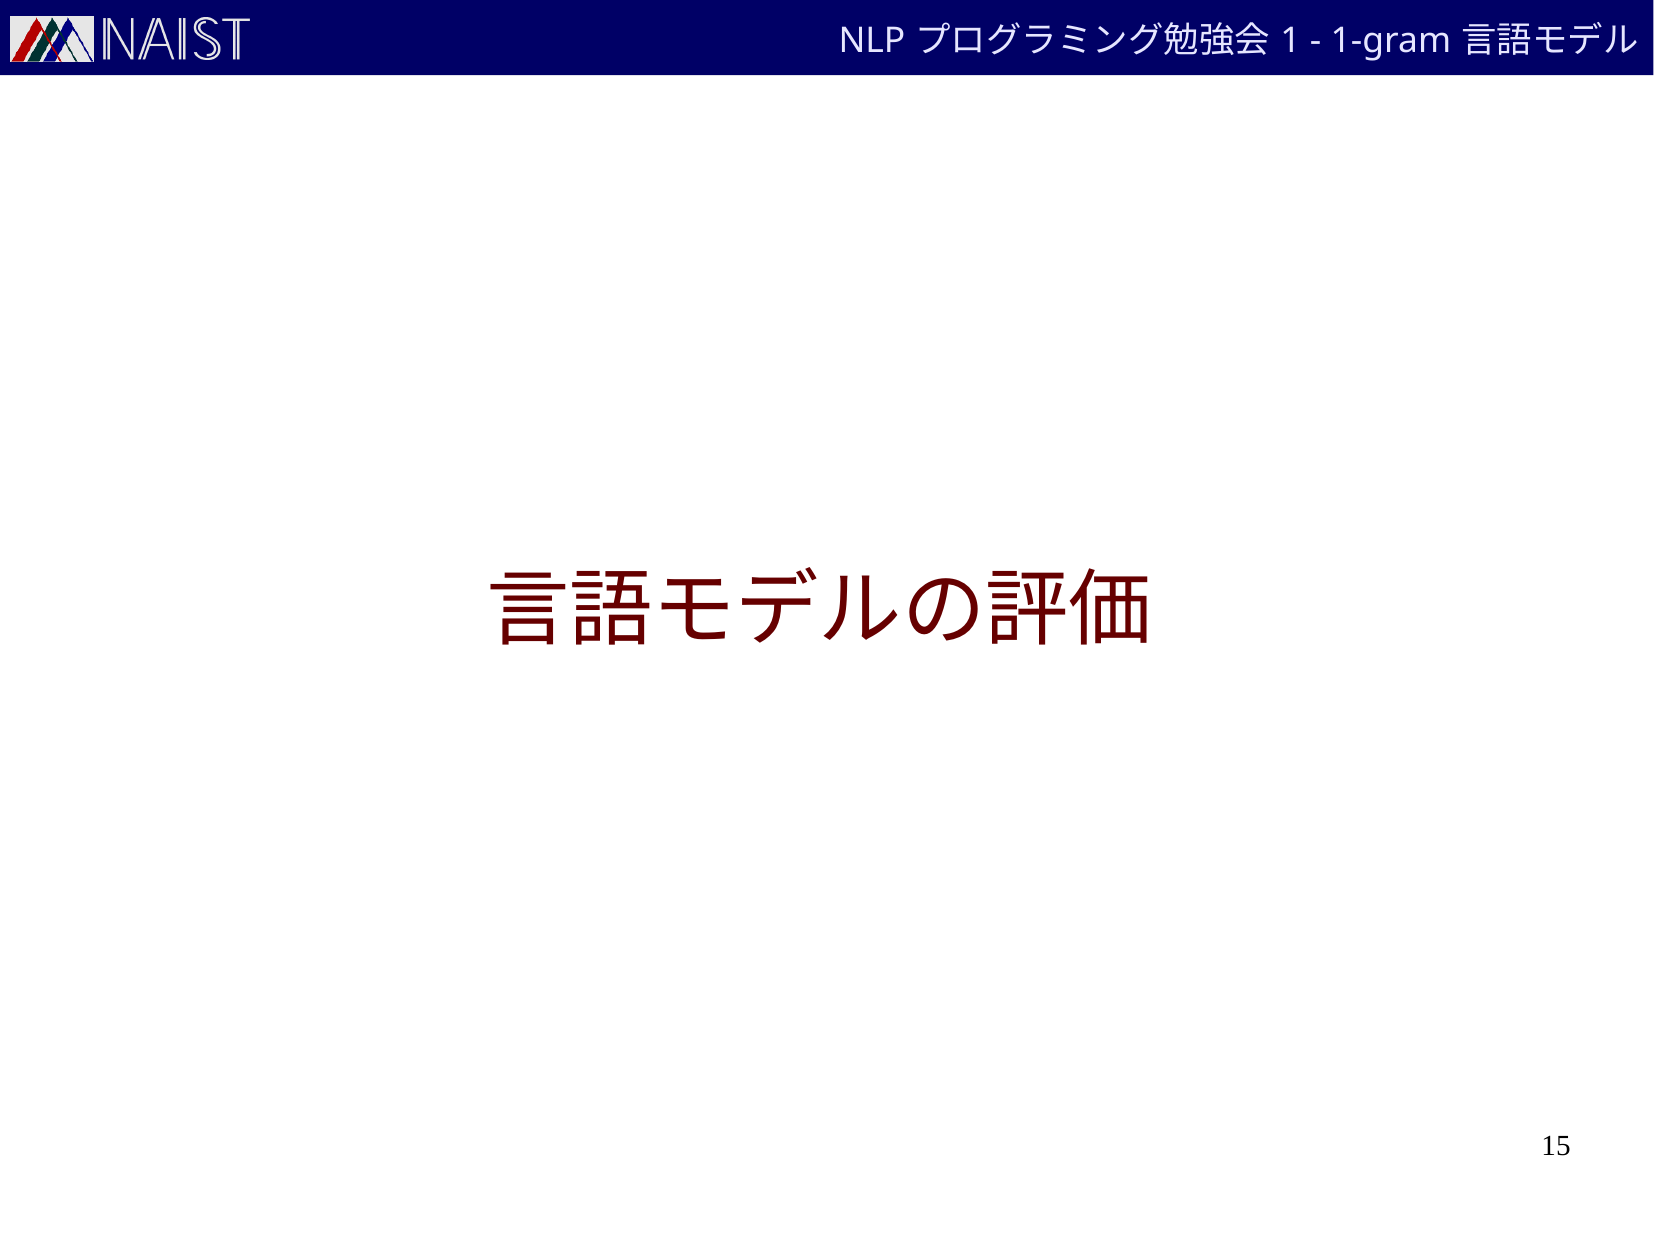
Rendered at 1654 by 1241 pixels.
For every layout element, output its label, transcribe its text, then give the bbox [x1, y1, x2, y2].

picture [102, 17, 251, 60]
title 言語モデルの評価 [75, 506, 1564, 698]
picture [10, 16, 94, 62]
